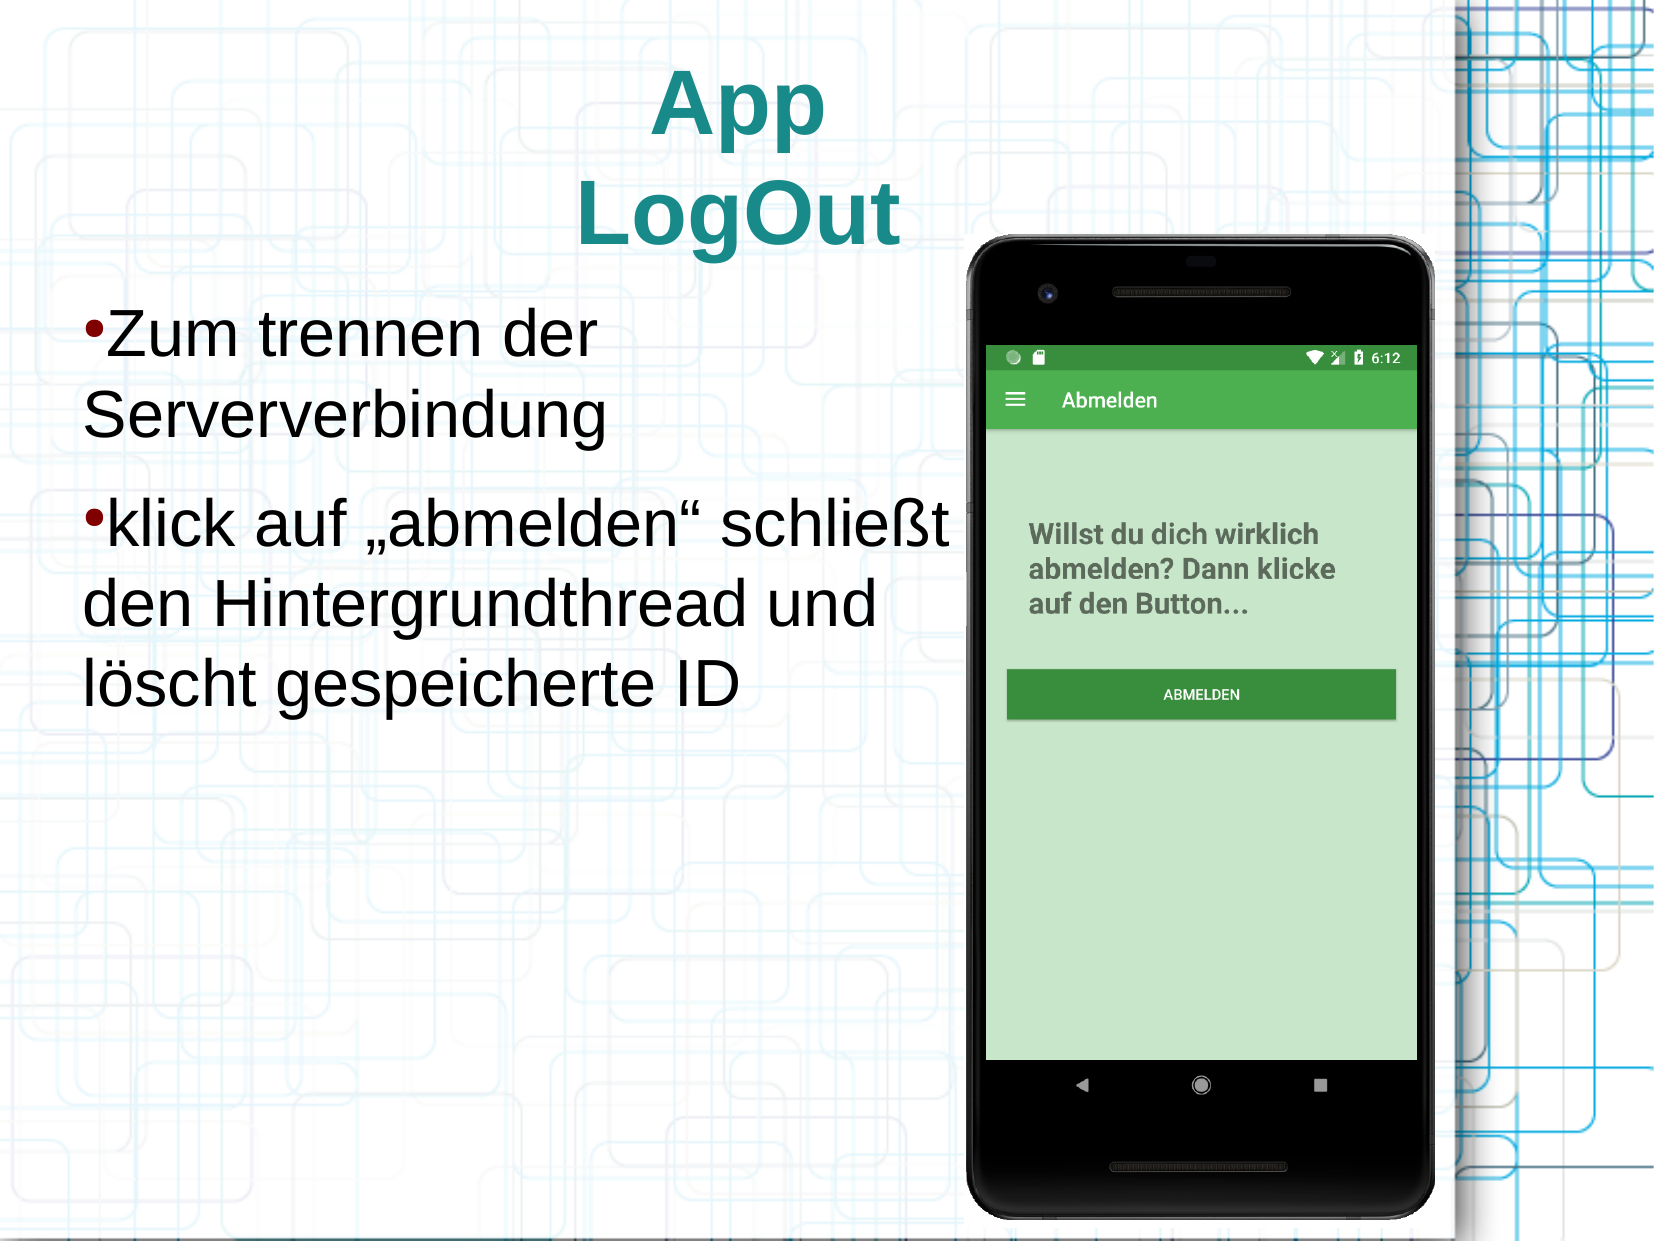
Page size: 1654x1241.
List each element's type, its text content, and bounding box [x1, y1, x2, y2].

title App LogOut [59, 49, 1418, 257]
list Zum trennen der Serververbindung klick auf „abmelden“ schließt den Hintergrundthread und löscht gespeicherte ID [82, 290, 964, 1109]
picture [964, 234, 1435, 1228]
